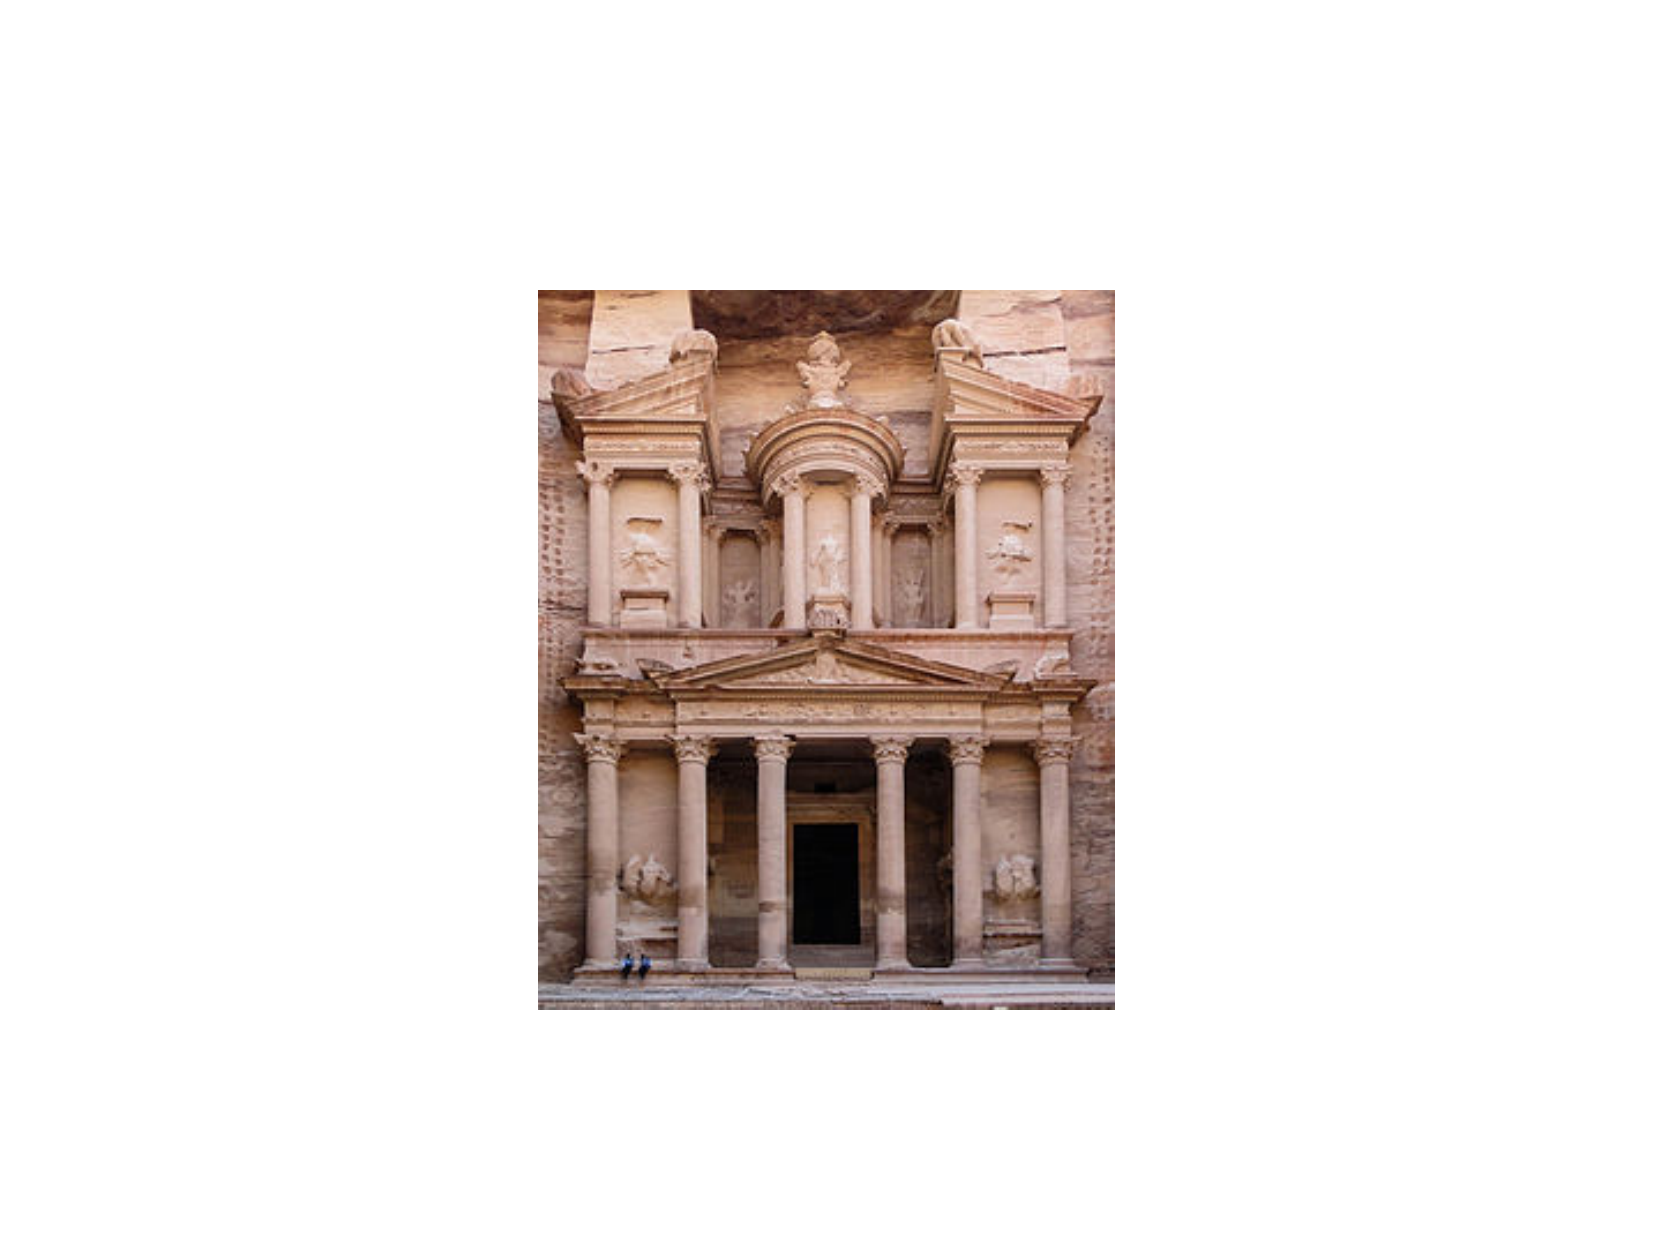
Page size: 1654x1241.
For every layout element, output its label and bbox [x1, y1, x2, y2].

picture [538, 290, 1115, 1010]
